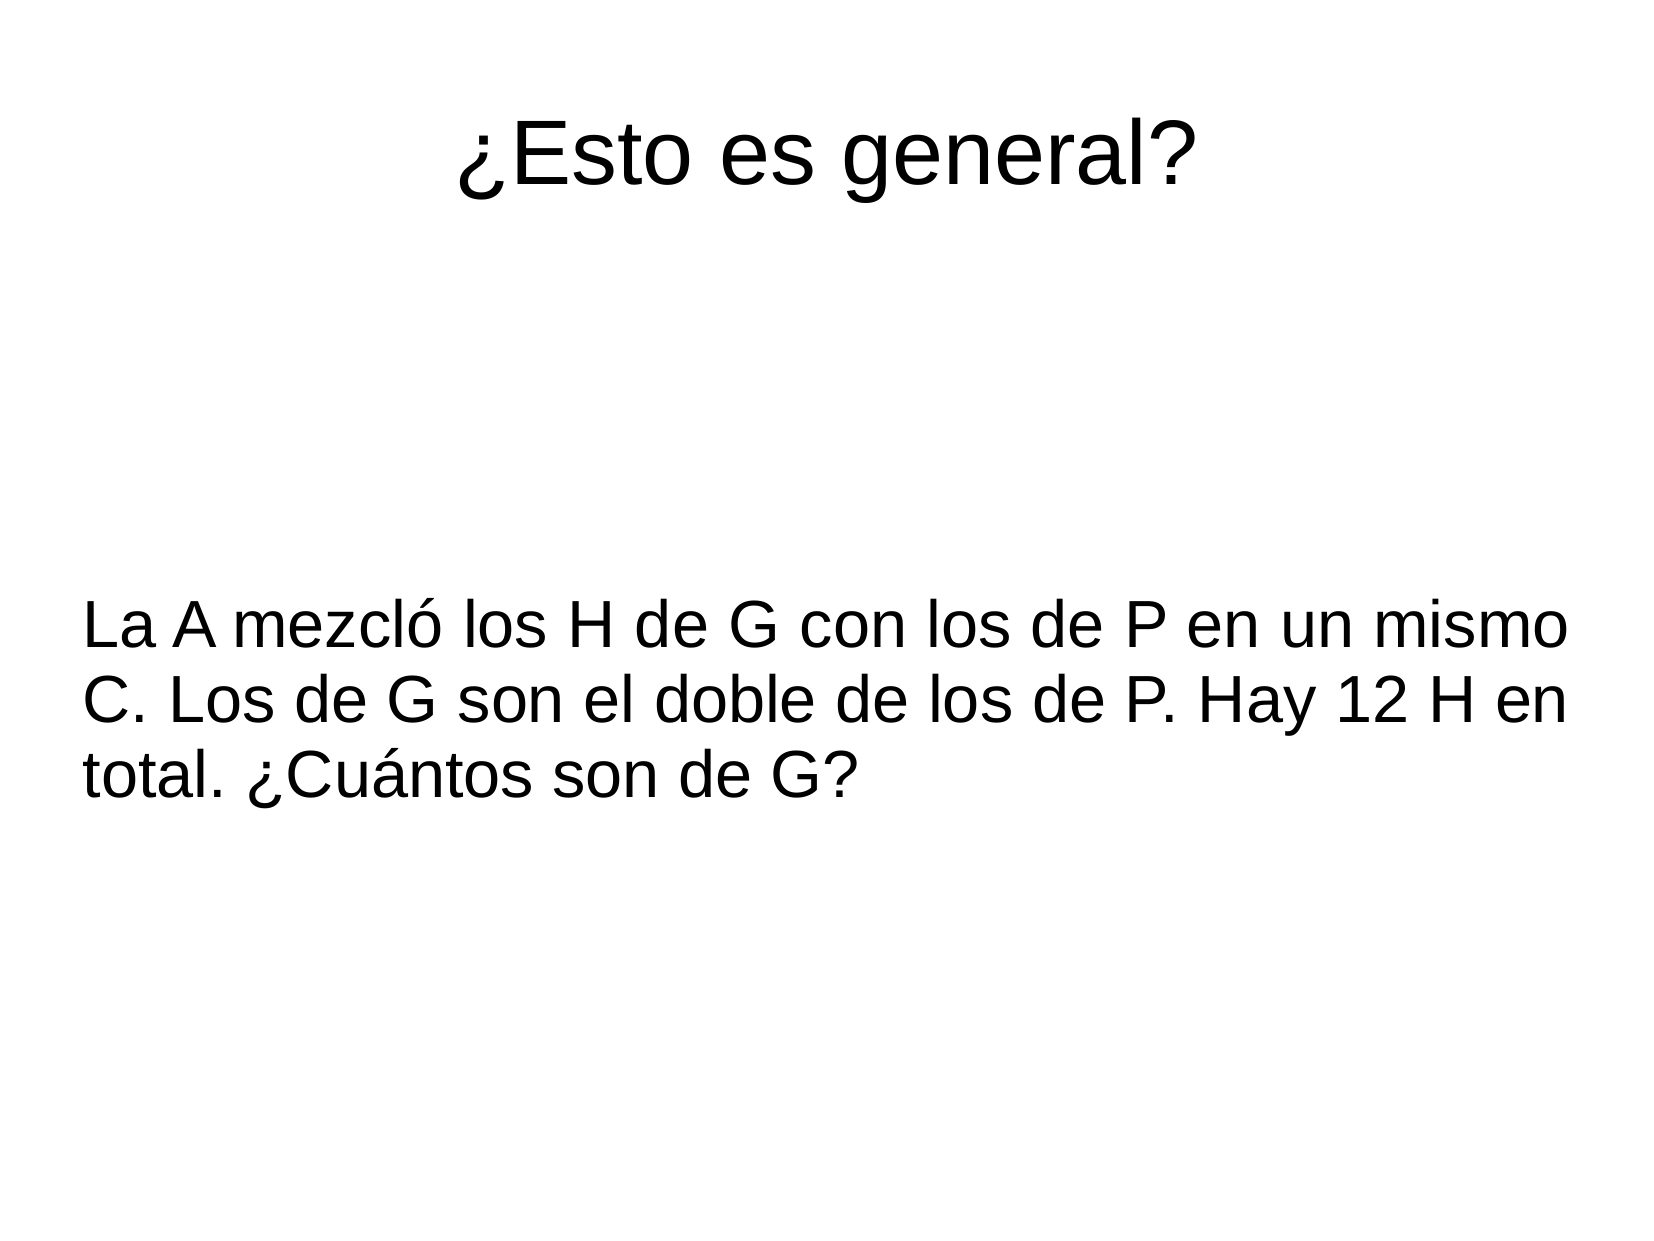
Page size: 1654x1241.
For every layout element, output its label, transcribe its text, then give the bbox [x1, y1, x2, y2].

subtitle La A mezcló los H de G con los de P en un mismo C. Los de G son el doble de los de P. Hay 12 H en total. ¿Cuántos son de G? [82, 290, 1571, 1109]
title ¿Esto es general? [82, 49, 1571, 257]
